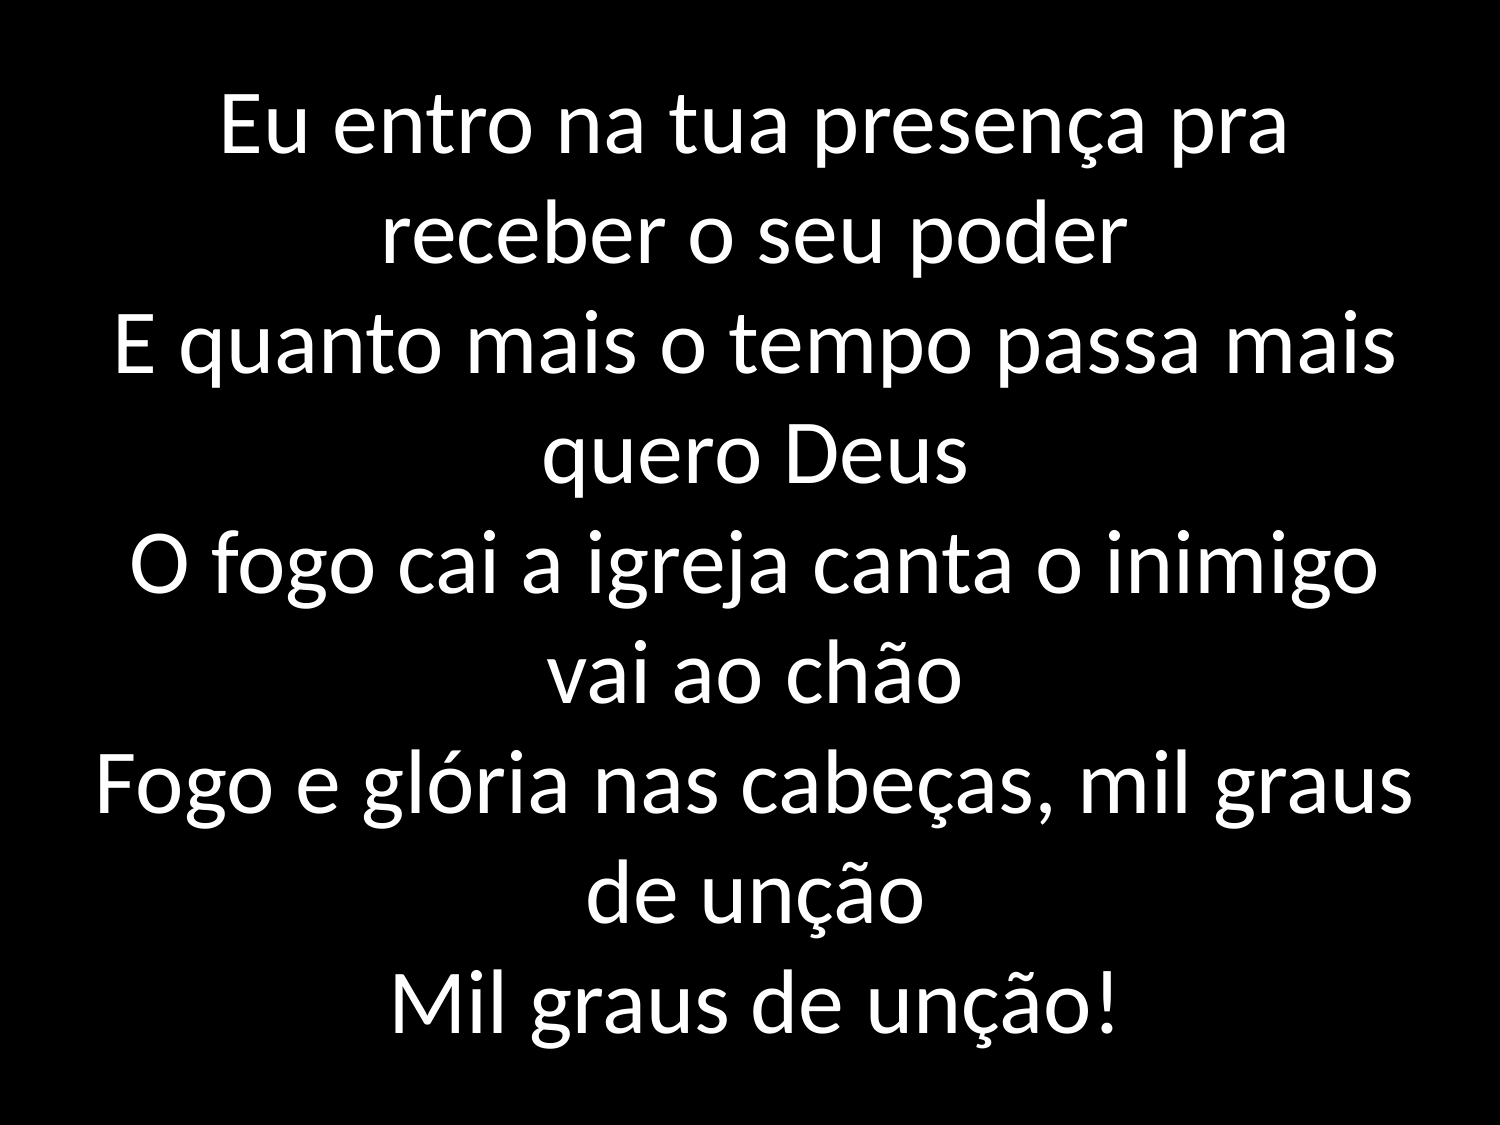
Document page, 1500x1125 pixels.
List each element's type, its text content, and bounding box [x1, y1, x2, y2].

title Eu entro na tua presença pra receber o seu poder E quanto mais o tempo passa mais quero Deus O fogo cai a igreja canta o inimigo vai ao chão Fogo e glória nas cabeças, mil graus de unção Mil graus de unção! [58, 23, 1454, 1090]
